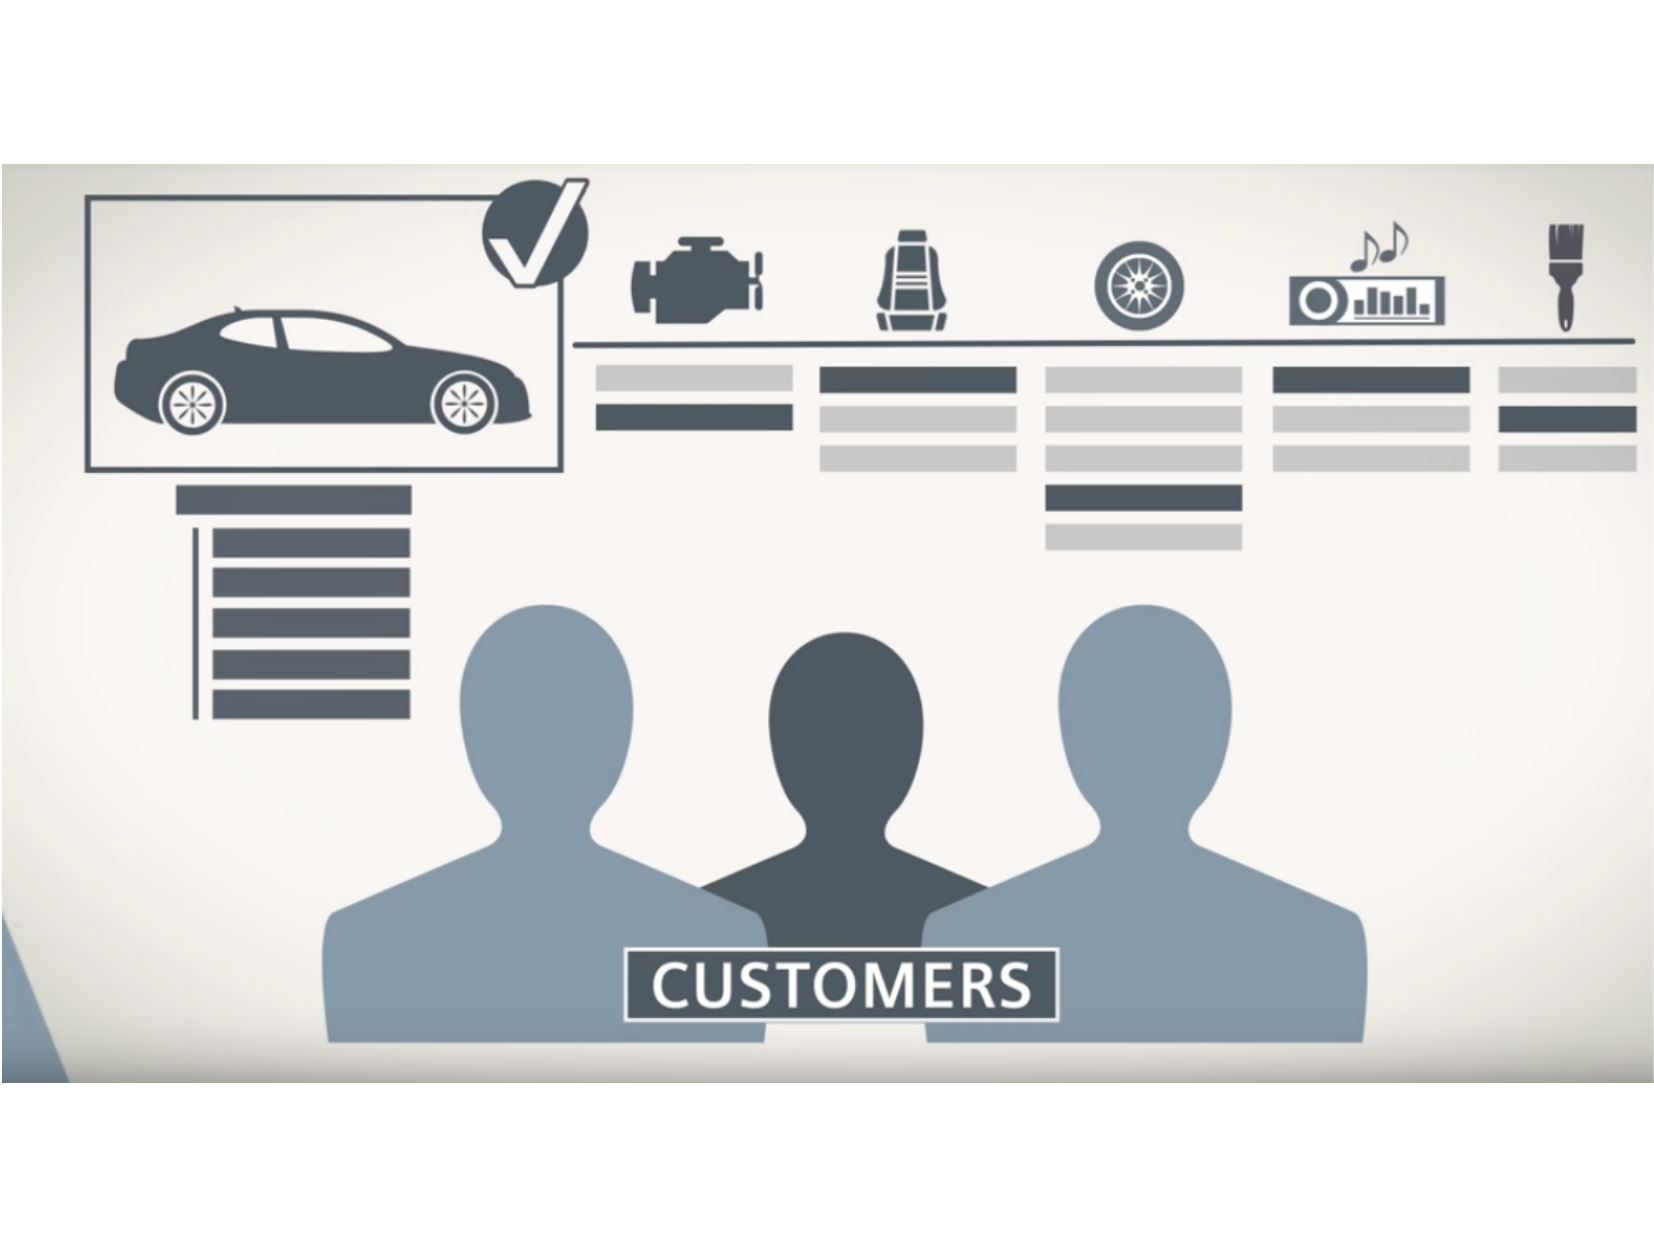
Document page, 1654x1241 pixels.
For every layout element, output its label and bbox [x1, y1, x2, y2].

picture [2, 164, 1654, 1083]
